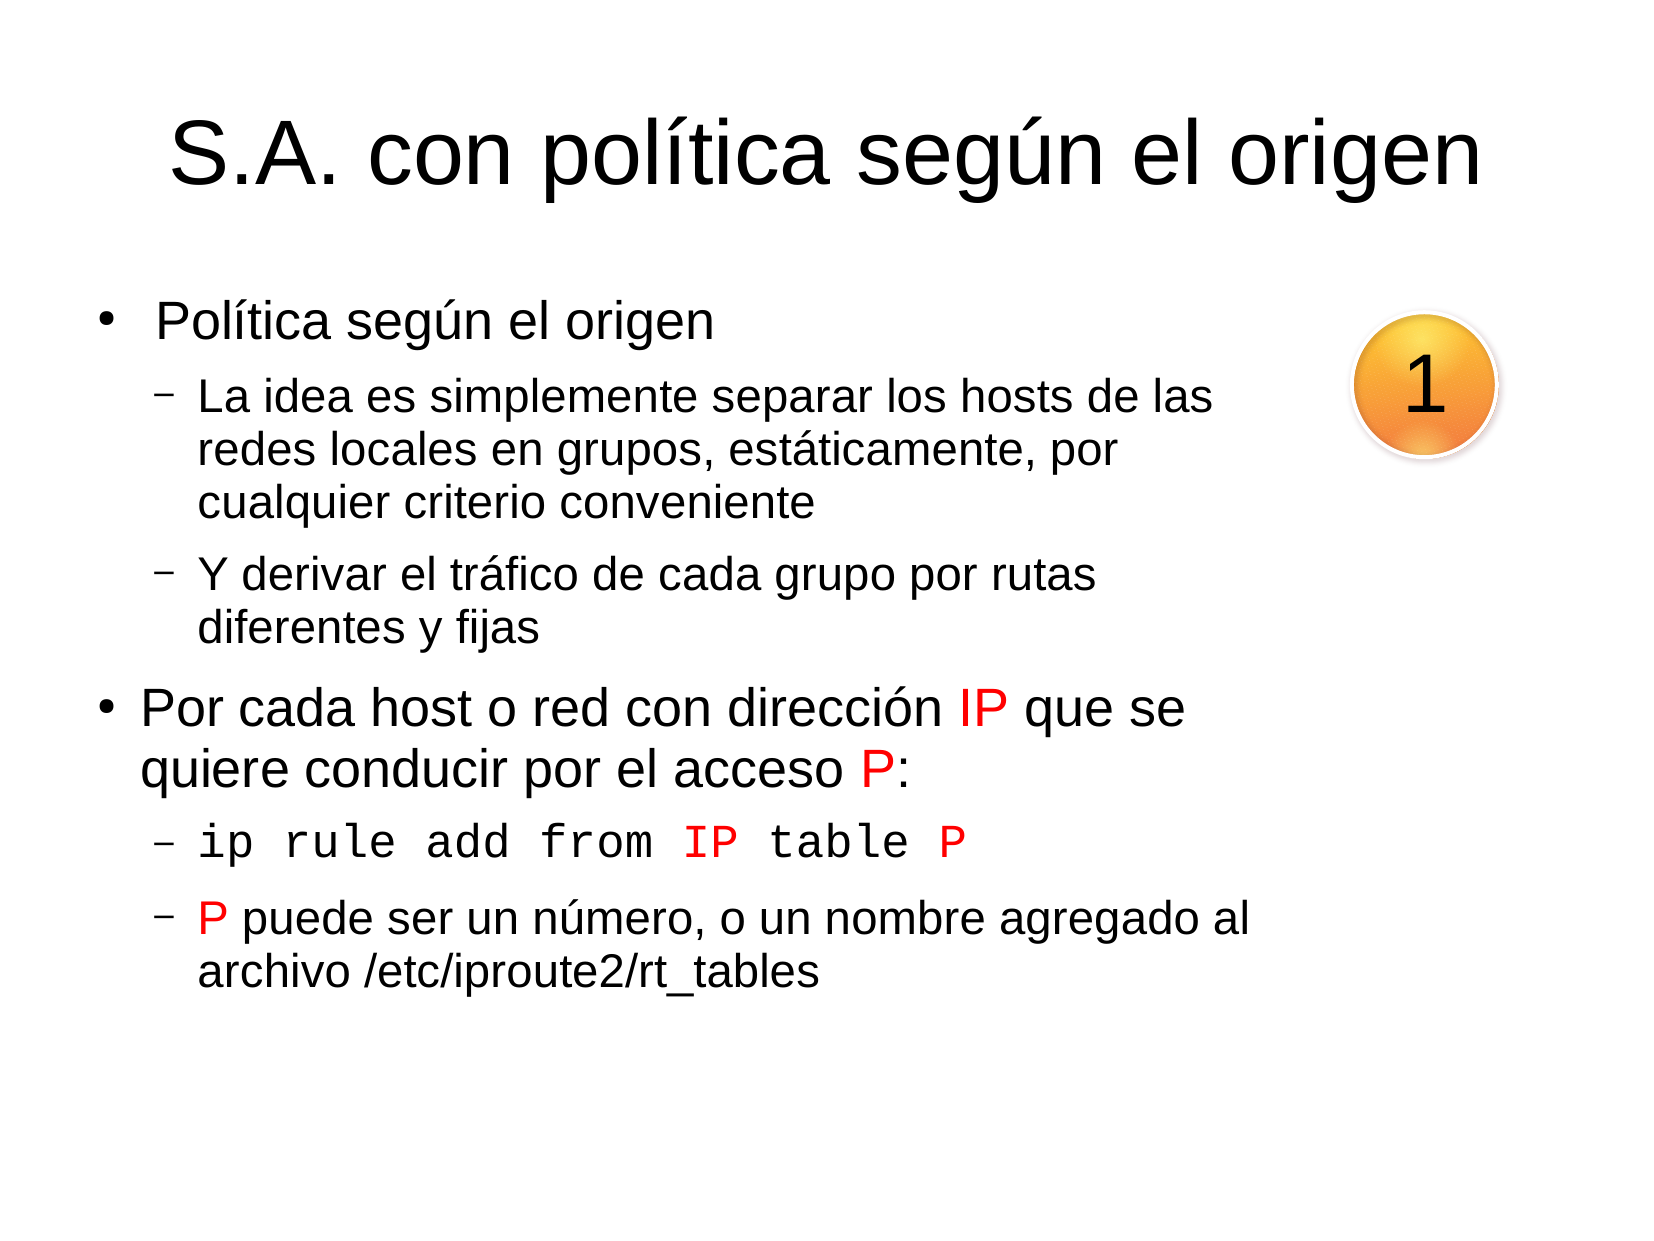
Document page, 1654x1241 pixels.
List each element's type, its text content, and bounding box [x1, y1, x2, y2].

title S.A. con política según el origen [82, 49, 1571, 257]
list Política según el origen La idea es simplemente separar los hosts de las redes locales en grupos, estáticamente, por cualquier criterio conveniente Y derivar el tráfico de cada grupo por rutas diferentes y fijas Por cada host o red con dirección IP que se quiere conducir por el acceso P: ip rule add from IP table P P puede ser un número, o un nombre agregado al archivo /etc/iproute2/rt_tables [82, 290, 1310, 1010]
picture [1340, 296, 1511, 472]
